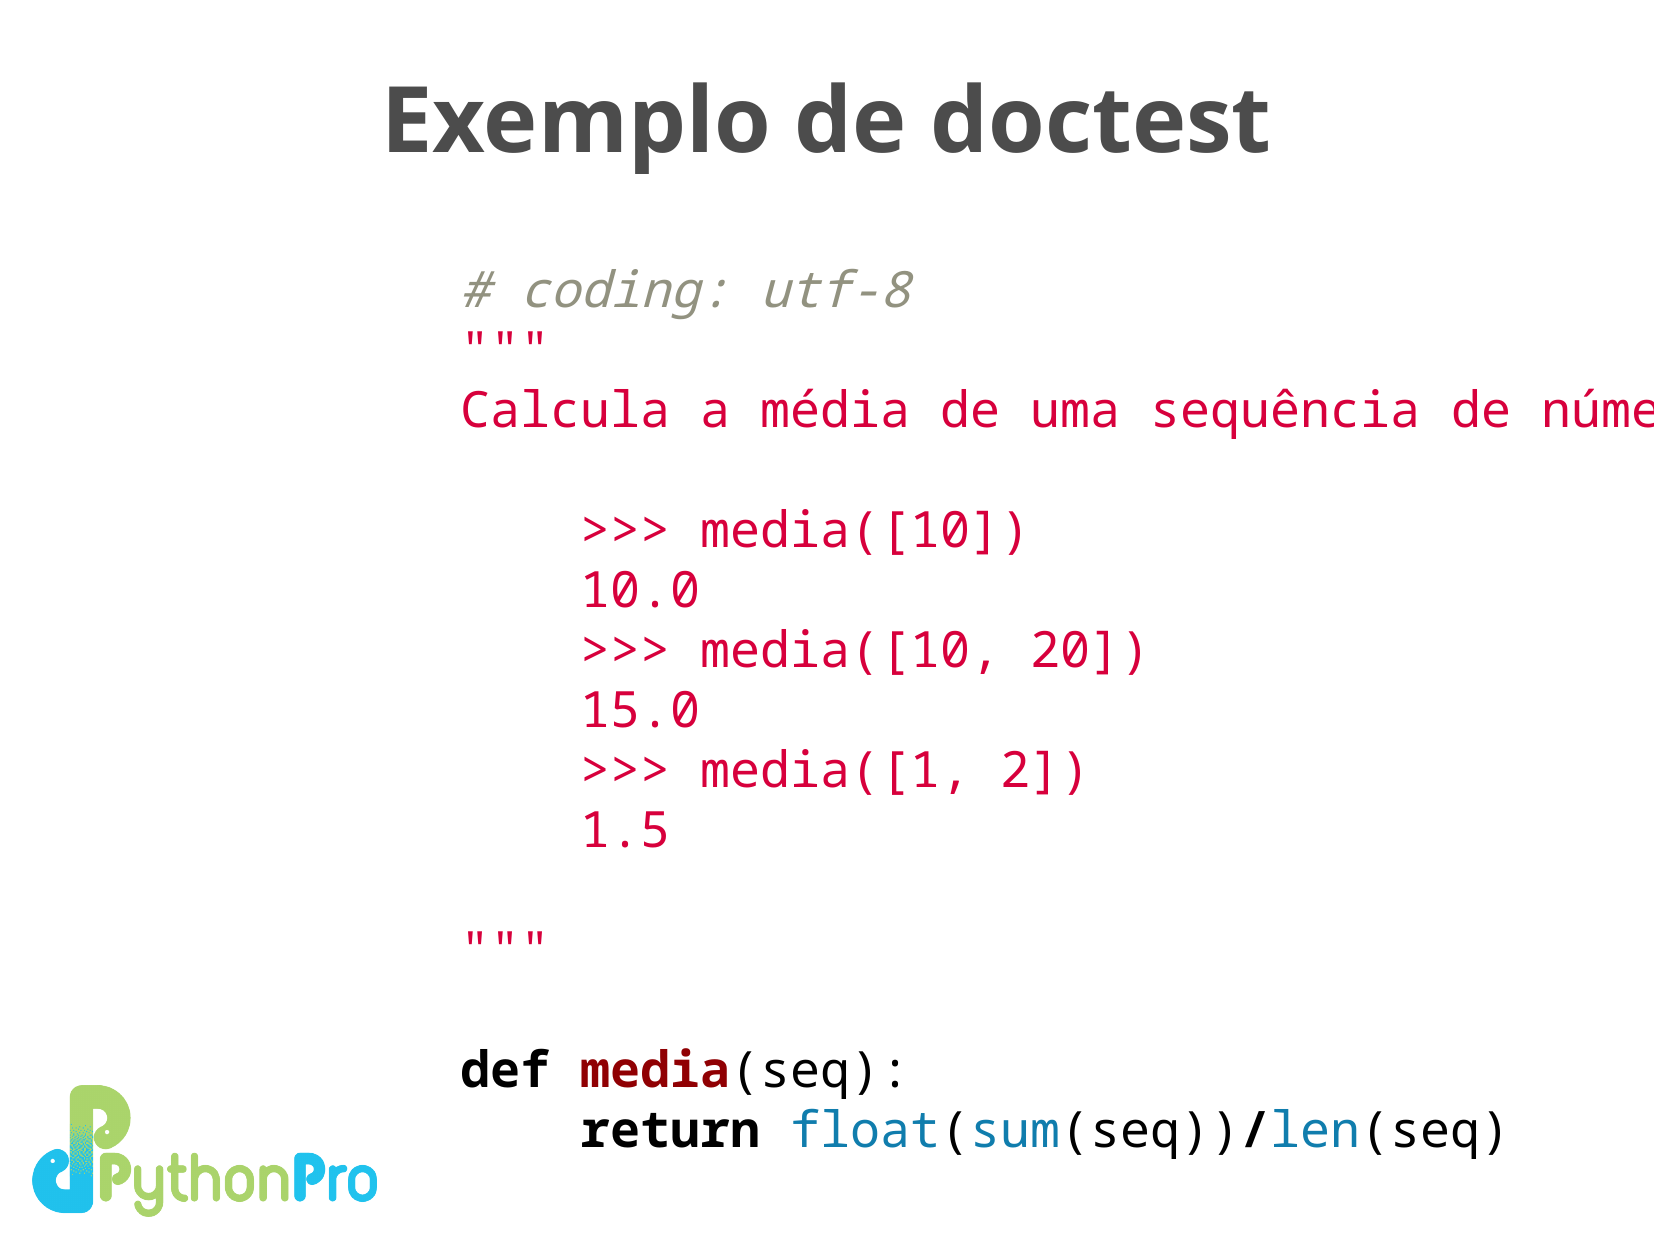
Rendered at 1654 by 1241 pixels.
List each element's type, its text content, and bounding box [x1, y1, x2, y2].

title Exemplo de doctest [82, 13, 1571, 222]
text_box # coding: utf-8 """ Calcula a média de uma sequência de números >>> media([10]) 10.0 >>> media([10, 20]) 15.0 >>> media([1, 2]) 1.5 """ def media(seq): return float(sum(seq))/len(seq) [460, 257, 1654, 1158]
picture [32, 1085, 377, 1217]
